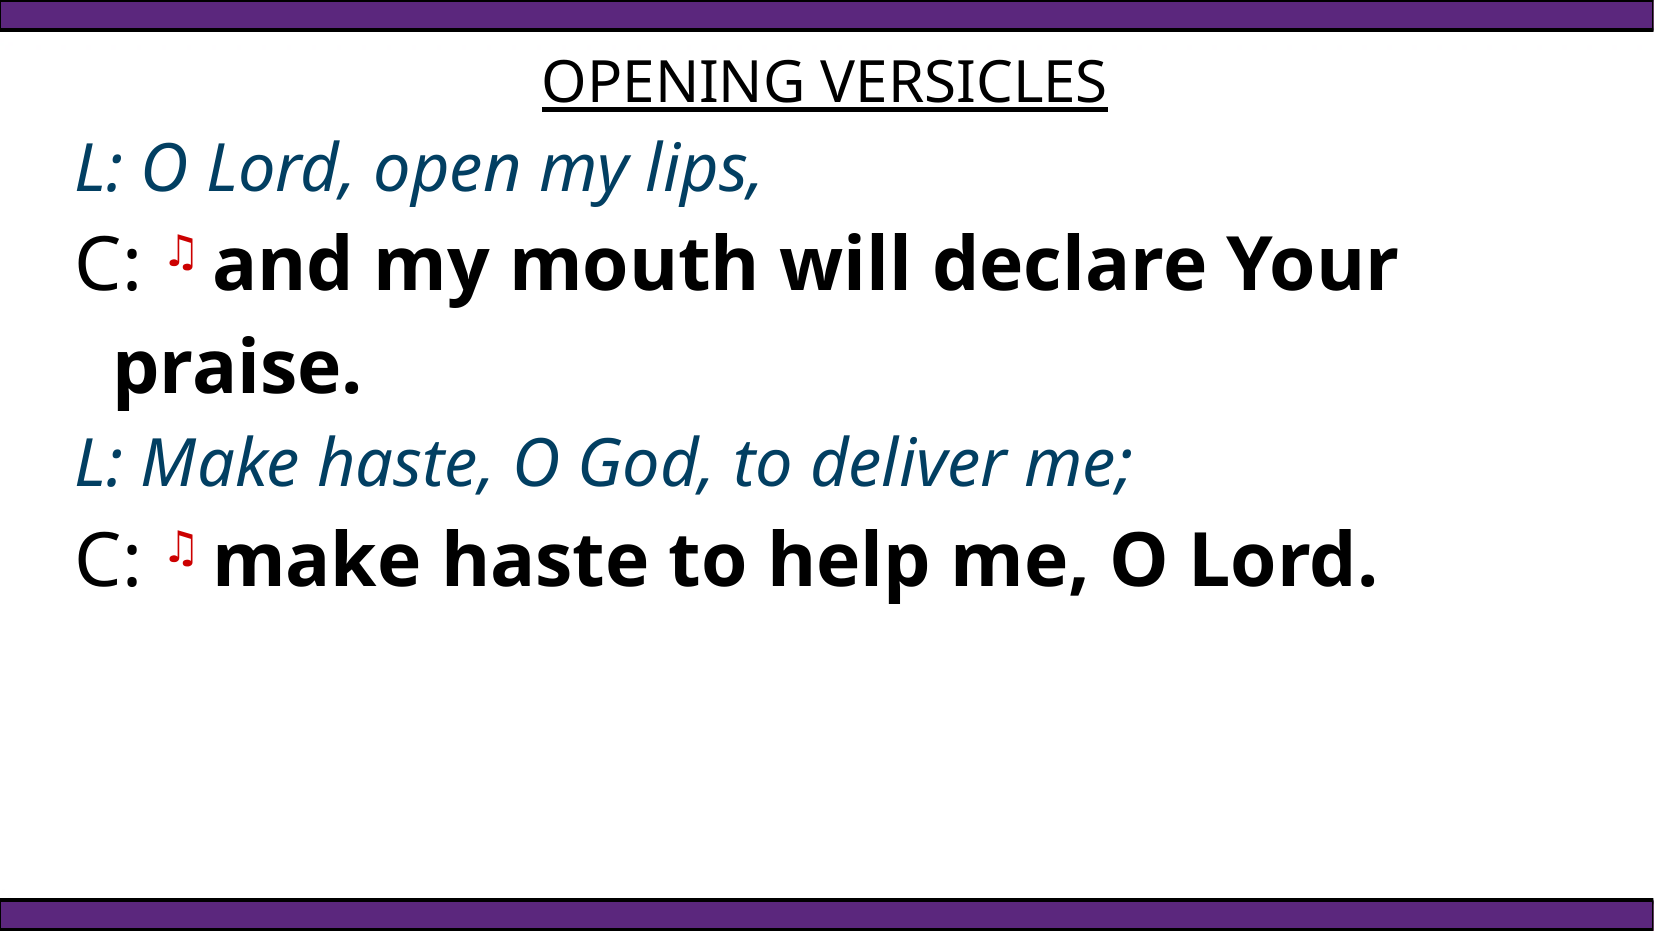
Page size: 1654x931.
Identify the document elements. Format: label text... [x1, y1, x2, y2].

text_box [0, 0, 1654, 31]
text_box [0, 900, 1654, 931]
text_box OPENING VERSICLES L: O Lord, open my lips, C: ♫ and my mouth will declare Your praise. L: Make haste, O God, to deliver me; C: ♫ make haste to help me, O Lord. [60, 33, 1591, 503]
picture [0, 31, 1654, 900]
